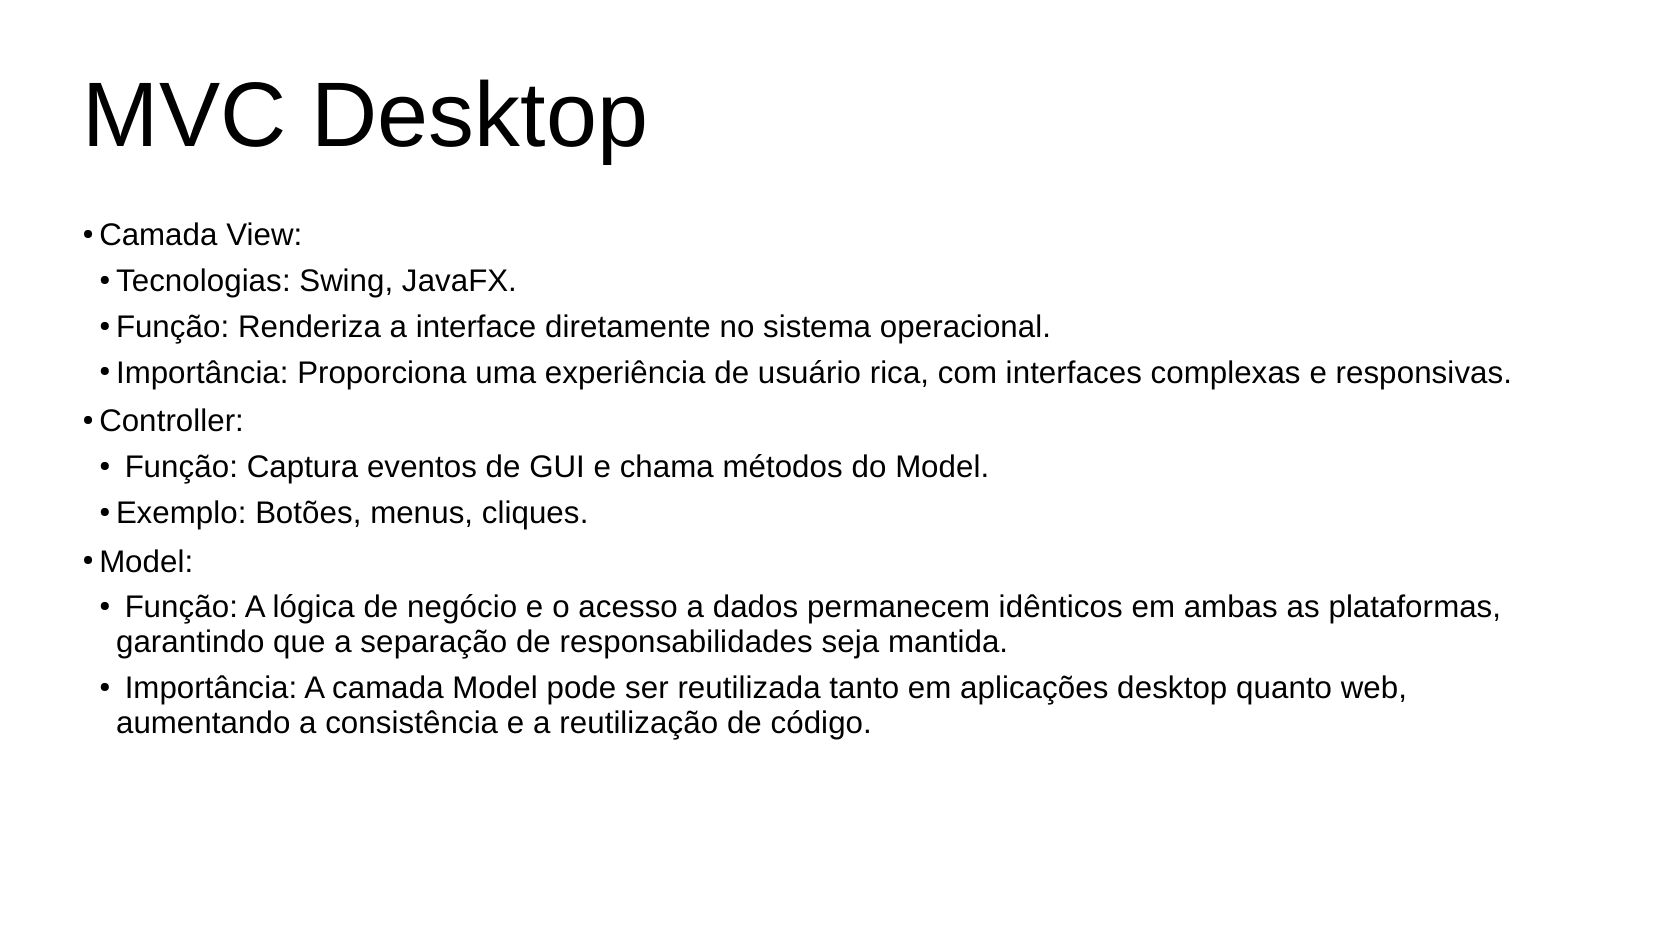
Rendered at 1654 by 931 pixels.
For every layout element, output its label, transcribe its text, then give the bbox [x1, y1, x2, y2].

list Camada View: Tecnologias: Swing, JavaFX. Função: Renderiza a interface diretamente no sistema operacional. Importância: Proporciona uma experiência de usuário rica, com interfaces complexas e responsivas. Controller: Função: Captura eventos de GUI e chama métodos do Model. Exemplo: Botões, menus, cliques. Model: Função: A lógica de negócio e o acesso a dados permanecem idênticos em ambas as plataformas, garantindo que a separação de responsabilidades seja mantida. Importância: A camada Model pode ser reutilizada tanto em aplicações desktop quanto web, aumentando a consistência e a reutilização de código. [82, 217, 1571, 758]
title MVC Desktop [82, 37, 1571, 193]
